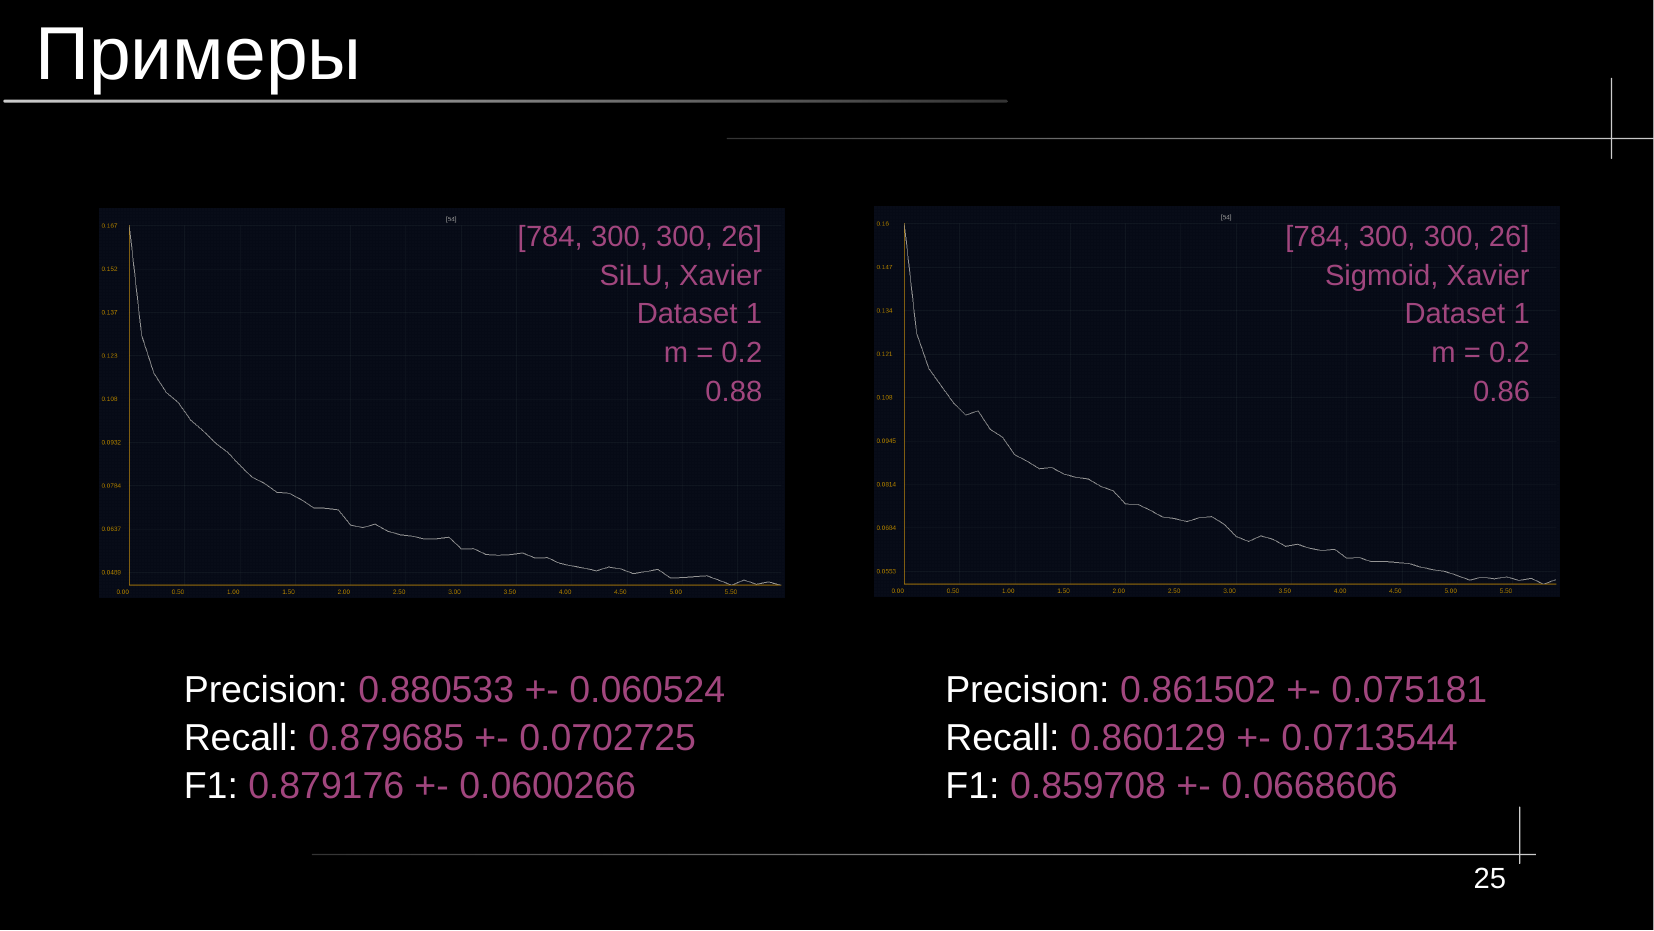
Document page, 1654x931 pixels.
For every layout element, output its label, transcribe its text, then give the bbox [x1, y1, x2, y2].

picture [99, 208, 785, 598]
text_box [784, 300, 300, 26] Sigmoid, Xavier Dataset 1 m = 0.2 0.86 [1270, 212, 1553, 454]
title Примеры [35, 0, 1601, 107]
picture [874, 206, 1560, 597]
text_box [784, 300, 300, 26] SiLU, Xavier Dataset 1 m = 0.2 0.88 [502, 212, 785, 454]
text_box Precision: 0.861502 +- 0.075181 Recall: 0.860129 +- 0.0713544 F1: 0.859708 +- 0.0668606 [930, 661, 1548, 833]
text_box Precision: 0.880533 +- 0.060524 Recall: 0.879685 +- 0.0702725 F1: 0.879176 +- 0.0600266 [168, 661, 786, 833]
